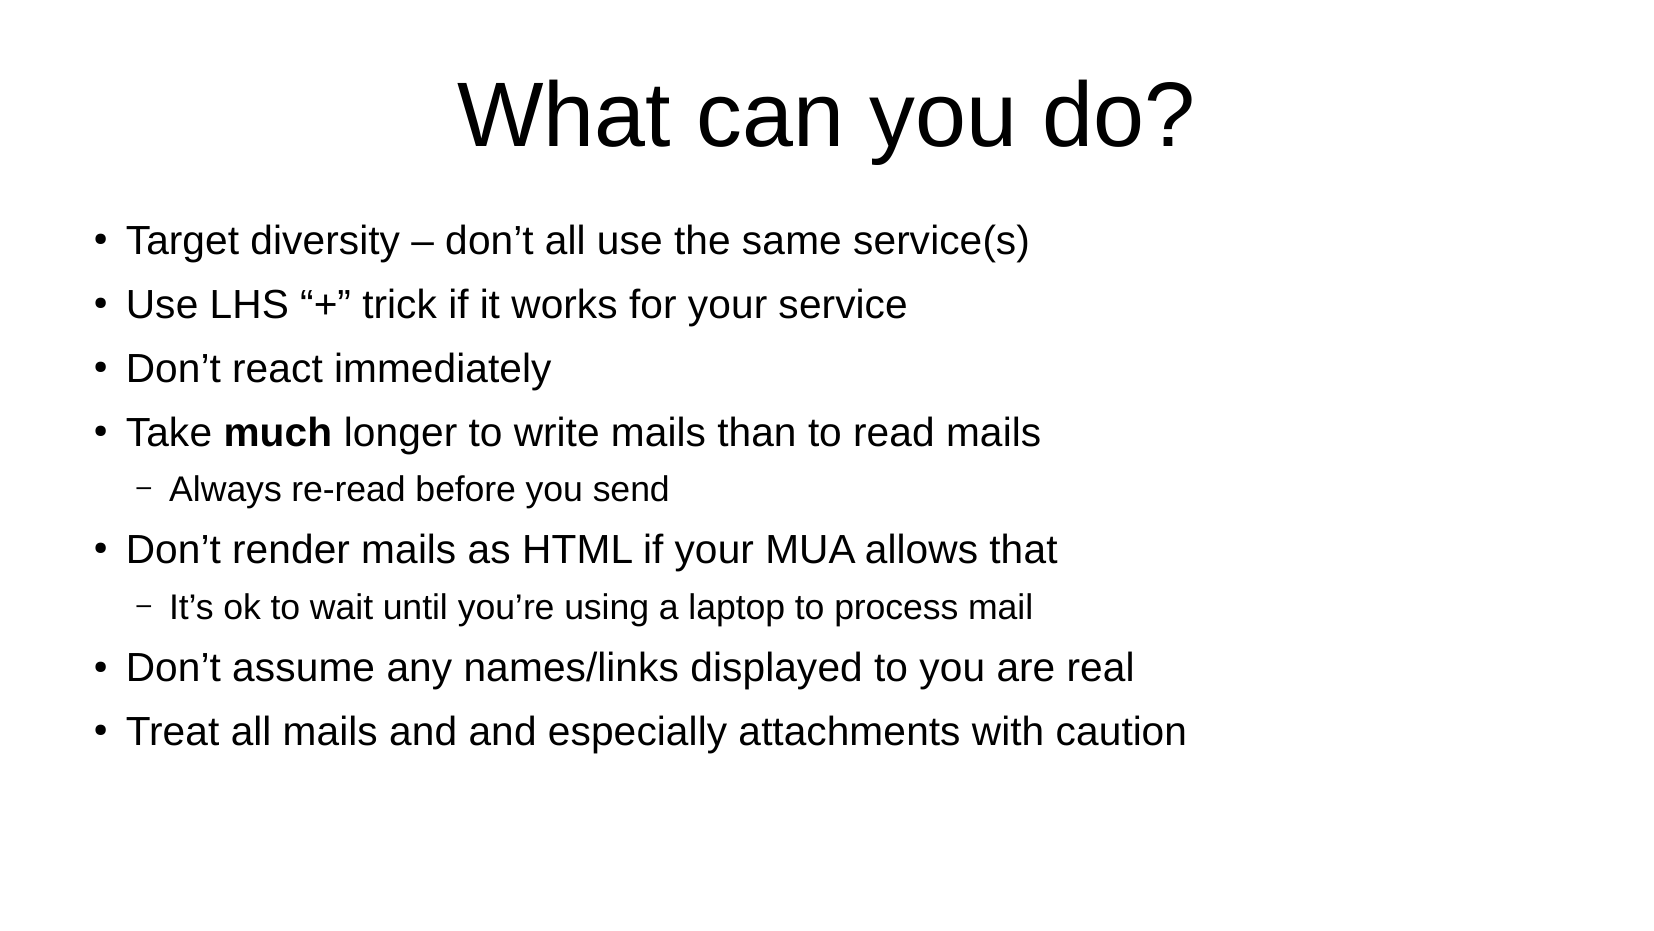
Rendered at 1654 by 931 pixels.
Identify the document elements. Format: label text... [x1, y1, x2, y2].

list Target diversity – don’t all use the same service(s) Use LHS “+” trick if it works for your service Don’t react immediately Take much longer to write mails than to read mails Always re-read before you send Don’t render mails as HTML if your MUA allows that It’s ok to wait until you’re using a laptop to process mail Don’t assume any names/links displayed to you are real Treat all mails and and especially attachments with caution [82, 217, 1571, 758]
title What can you do? [82, 37, 1571, 193]
